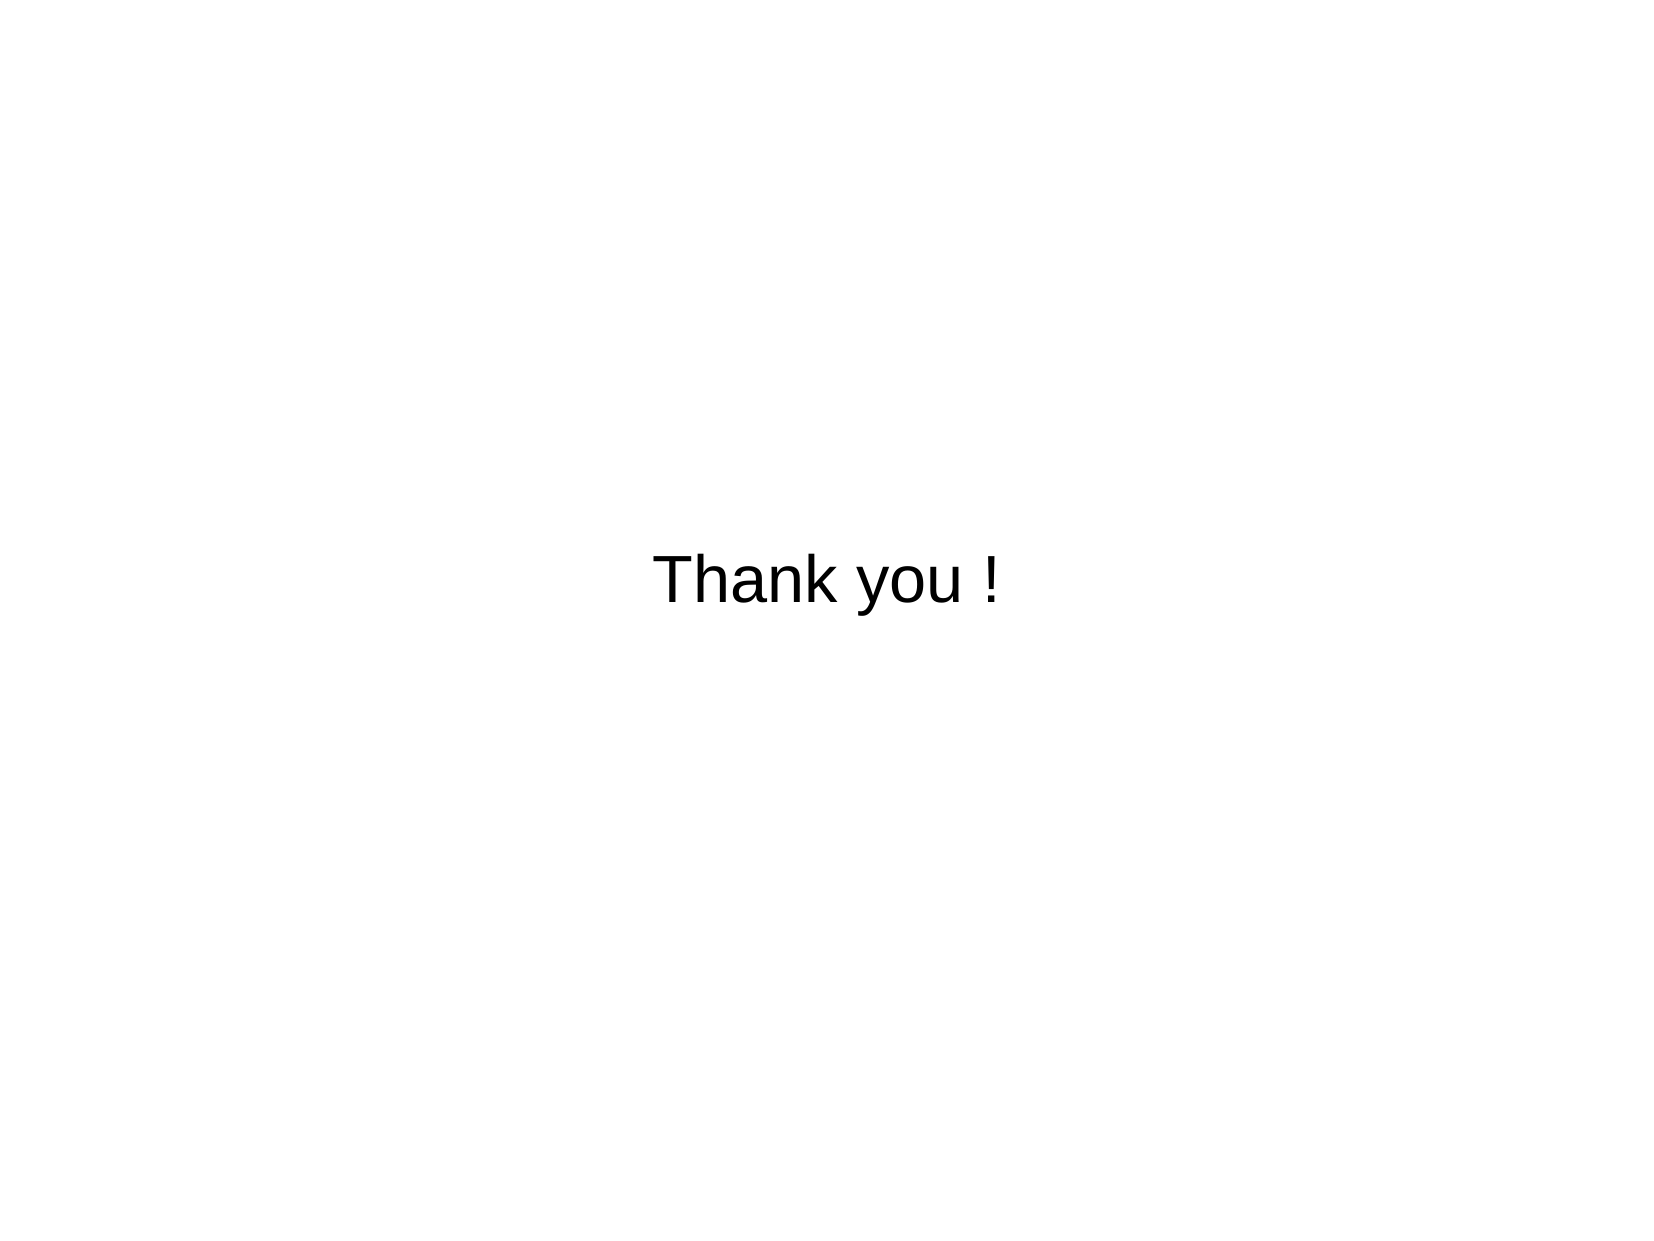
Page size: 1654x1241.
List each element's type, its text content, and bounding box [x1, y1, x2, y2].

subtitle Thank you ! [82, 49, 1571, 1109]
